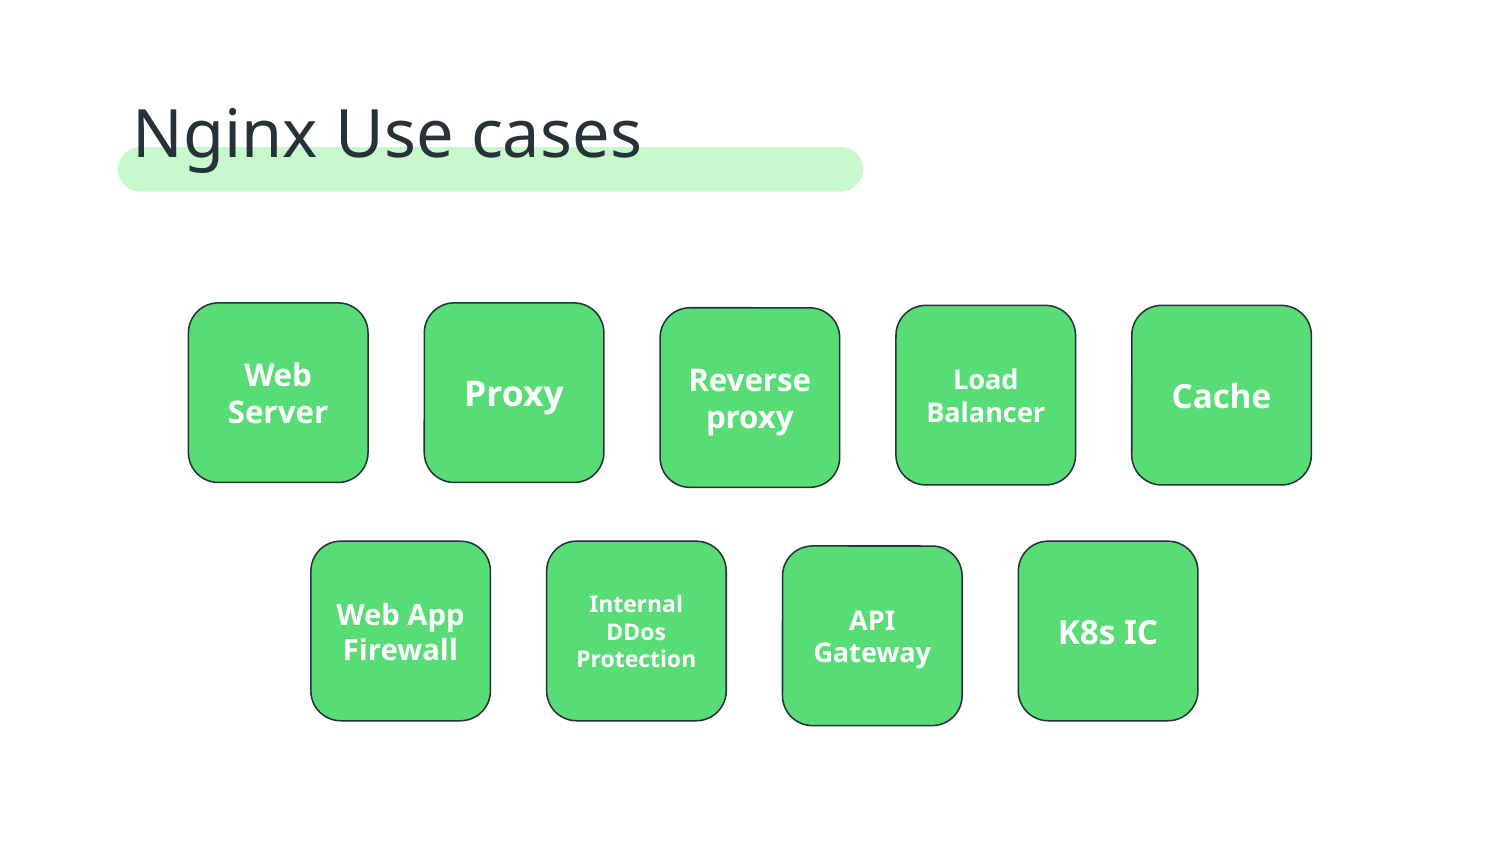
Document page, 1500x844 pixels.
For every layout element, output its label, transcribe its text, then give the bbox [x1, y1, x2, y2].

text_box Internal DDos Protection [546, 541, 727, 721]
text_box API Gateway [782, 545, 963, 726]
text_box Cache [1131, 305, 1312, 485]
text_box Web Server [188, 302, 369, 483]
text_box Load Balancer [895, 305, 1076, 485]
text_box Reverse proxy [660, 307, 840, 488]
text_box Web App Firewall [310, 541, 491, 721]
text_box K8s IC [1018, 541, 1198, 721]
text_box Nginx Use cases [118, 76, 1382, 177]
text_box [119, 177, 862, 192]
text_box Proxy [424, 302, 604, 483]
